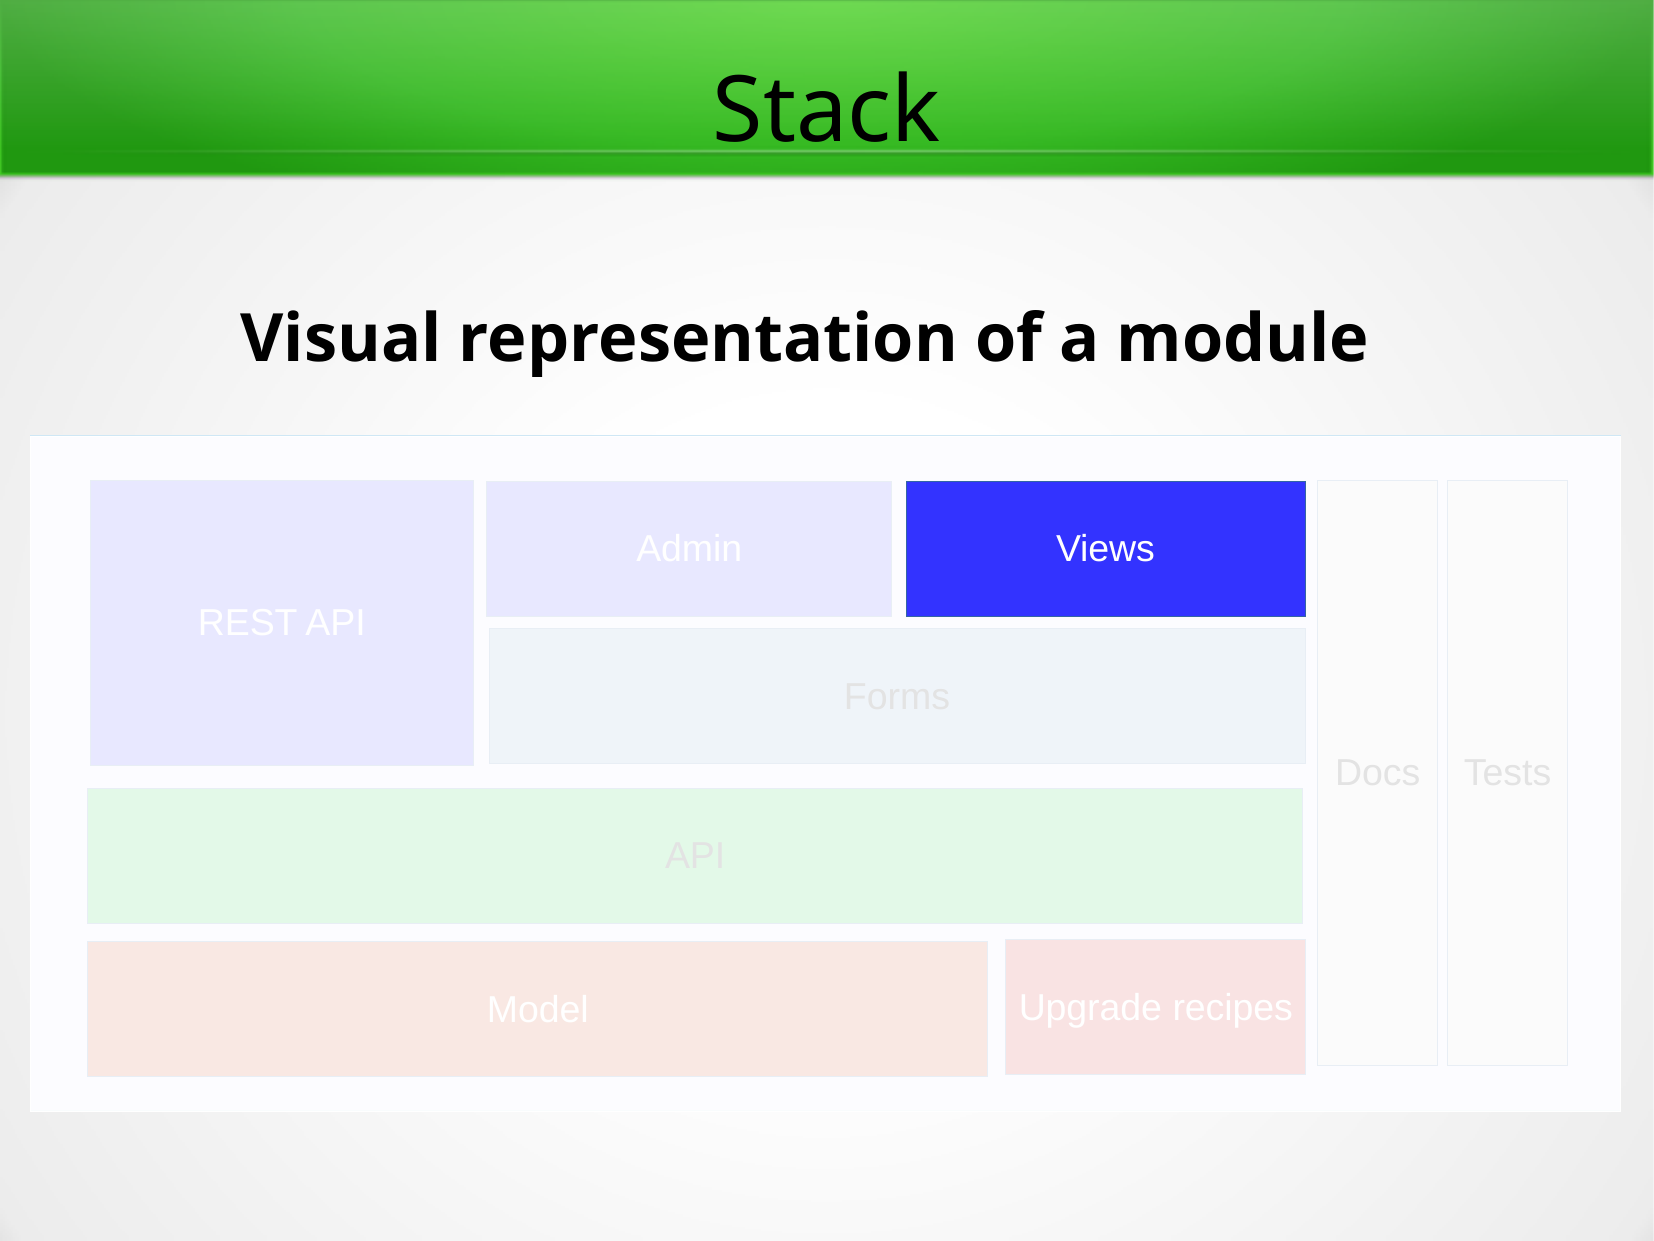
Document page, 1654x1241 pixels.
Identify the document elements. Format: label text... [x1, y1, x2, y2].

text_box Visual representation of a module [225, 282, 1433, 390]
text_box Views [906, 481, 1306, 617]
text_box [30, 435, 1621, 1112]
title Stack [82, 2, 1571, 210]
picture [0, 0, 1654, 1241]
